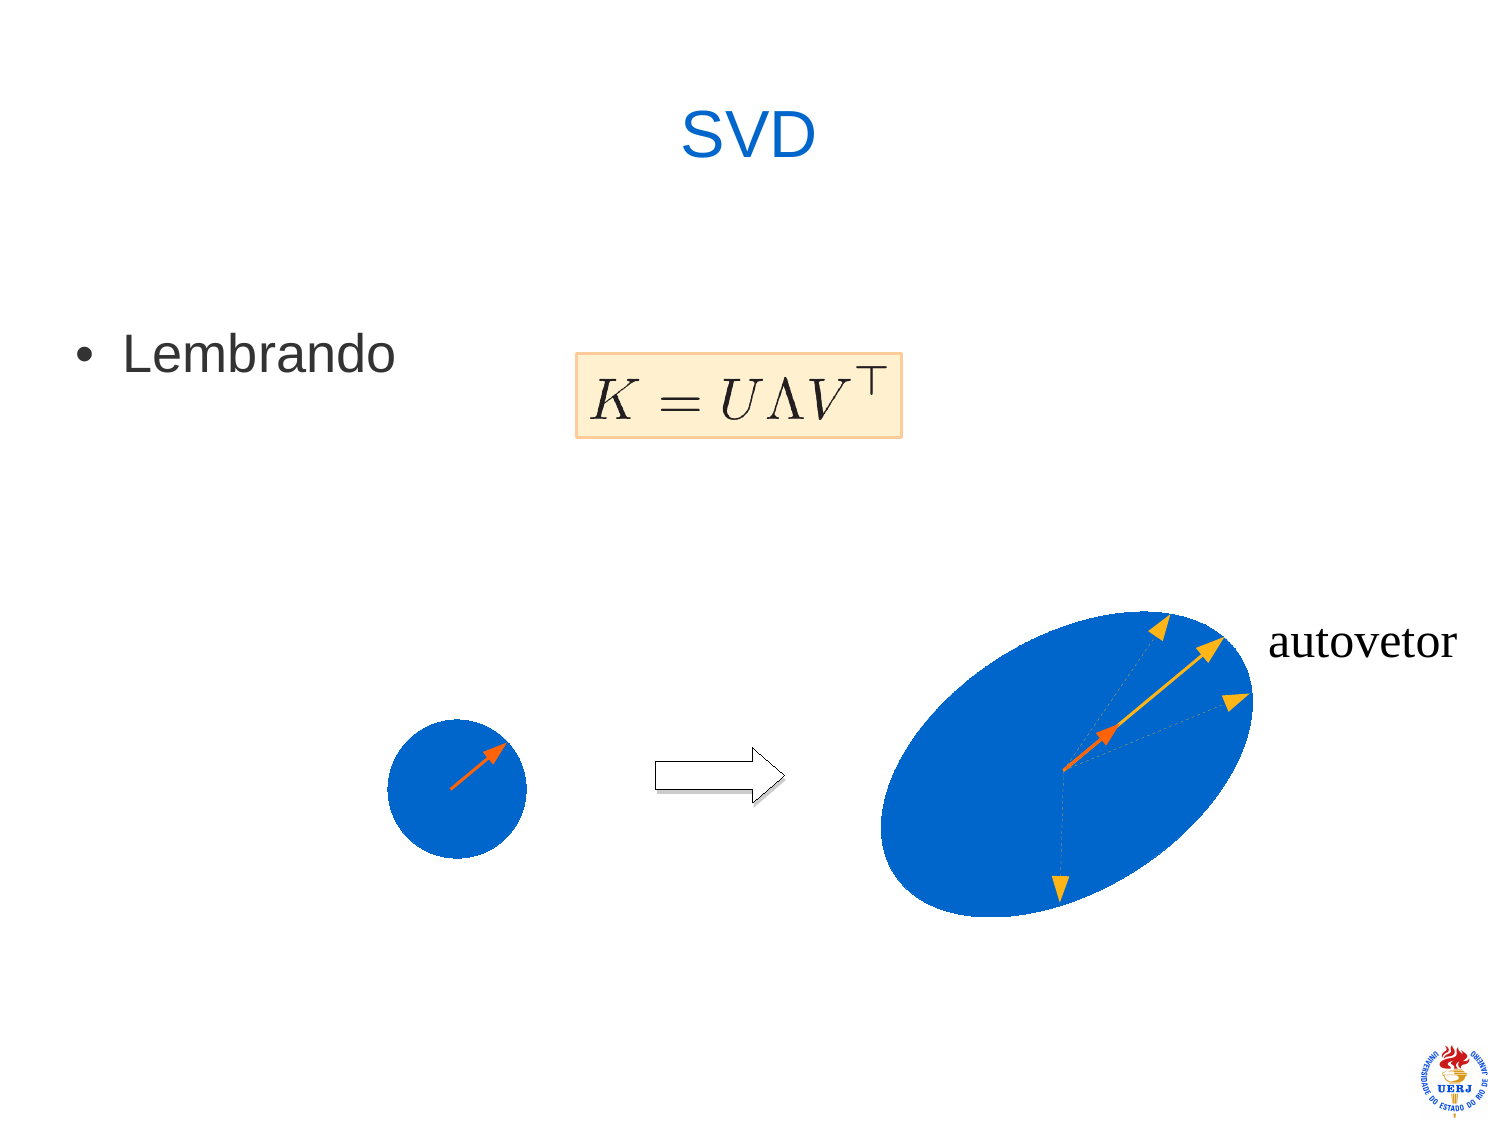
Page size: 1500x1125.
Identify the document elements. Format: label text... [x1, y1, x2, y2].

picture [1421, 1045, 1488, 1118]
list Lembrando [75, 262, 1424, 1004]
text_box [576, 353, 902, 438]
text_box [881, 611, 1253, 917]
text_box [655, 747, 785, 803]
picture [583, 362, 899, 427]
title SVD [75, 45, 1424, 232]
text_box [387, 719, 527, 859]
text_box autovetor [1253, 609, 1473, 676]
